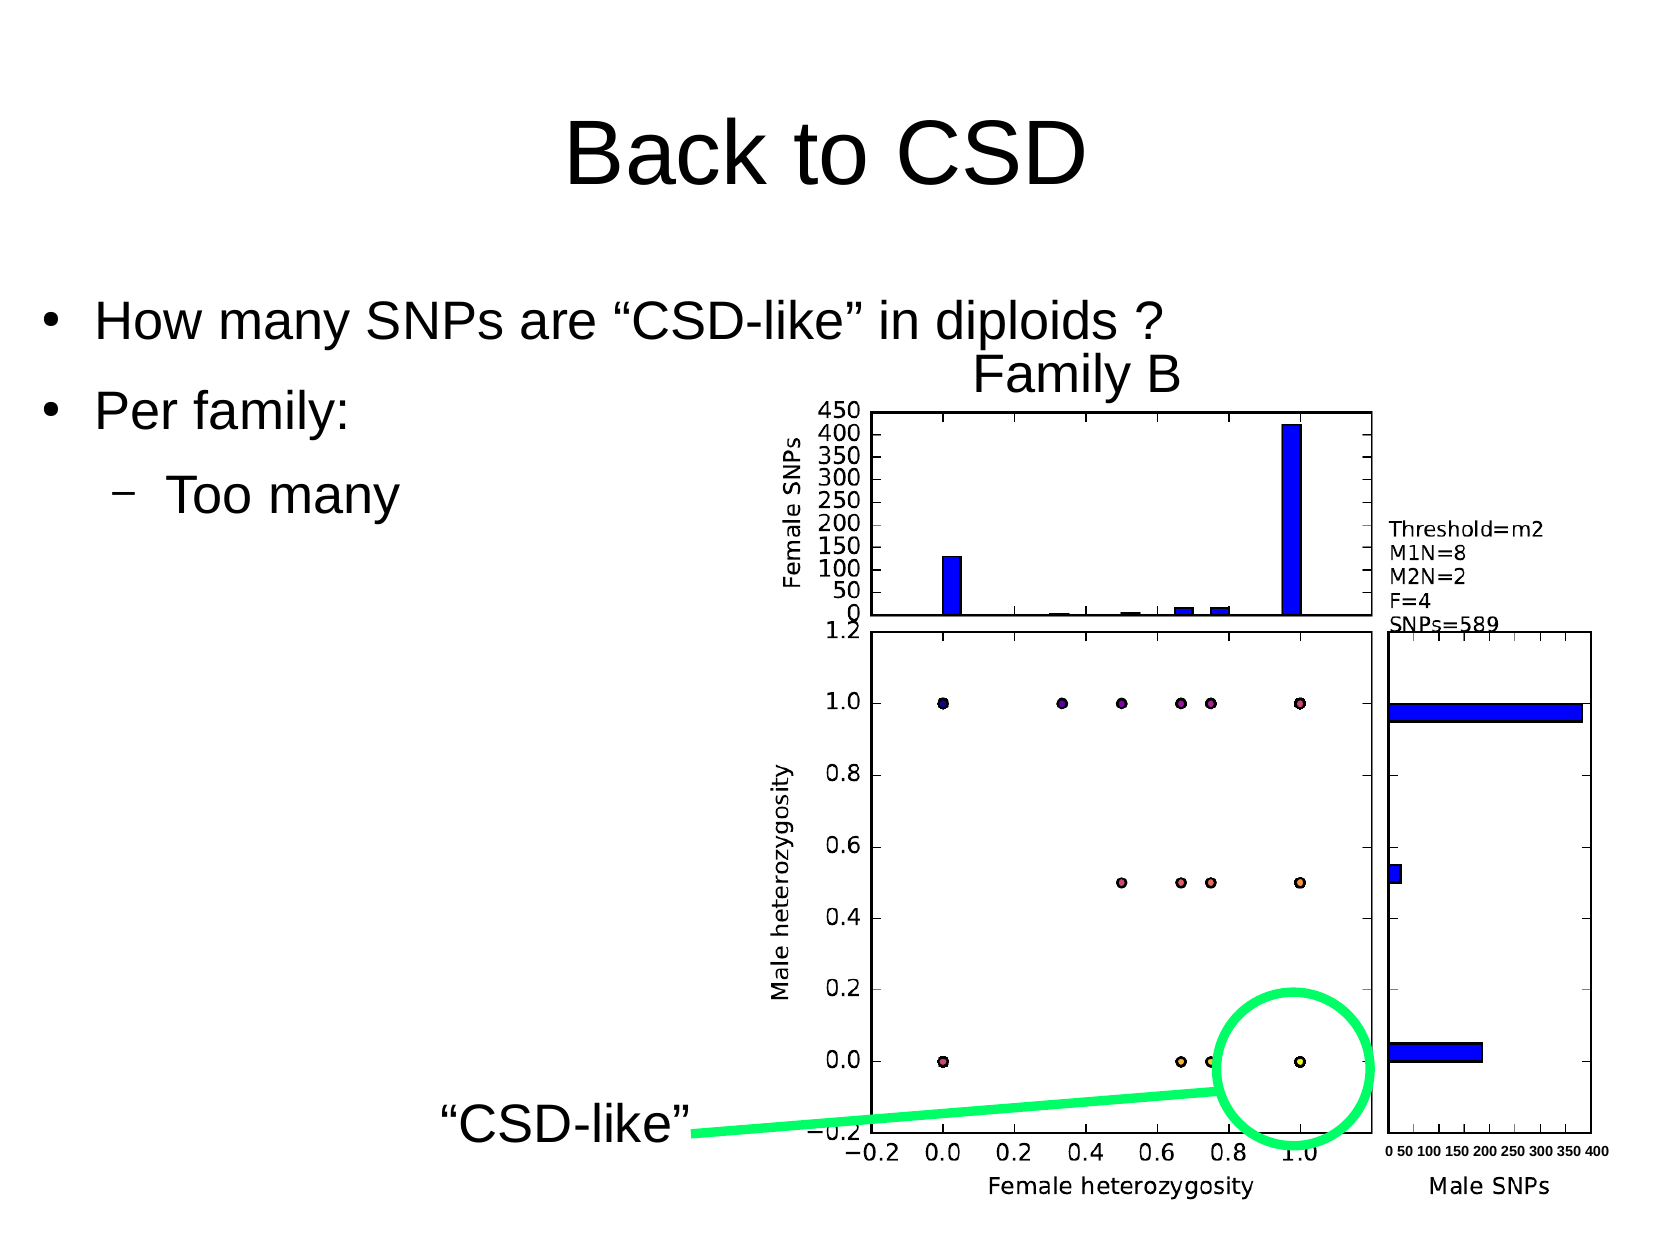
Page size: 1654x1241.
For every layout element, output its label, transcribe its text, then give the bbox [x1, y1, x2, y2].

picture [1222, 1010, 1365, 1141]
text_box 0 50 100 150 200 250 300 350 400 [1346, 1135, 1630, 1170]
picture [767, 395, 1615, 1201]
text_box Family B [972, 343, 1323, 420]
list How many SNPs are “CSD-like” in diploids ? Per family: Too many [23, 290, 1512, 1010]
title Back to CSD [82, 49, 1571, 257]
text_box “CSD-like” [440, 1093, 792, 1170]
picture [767, 1010, 1236, 1120]
